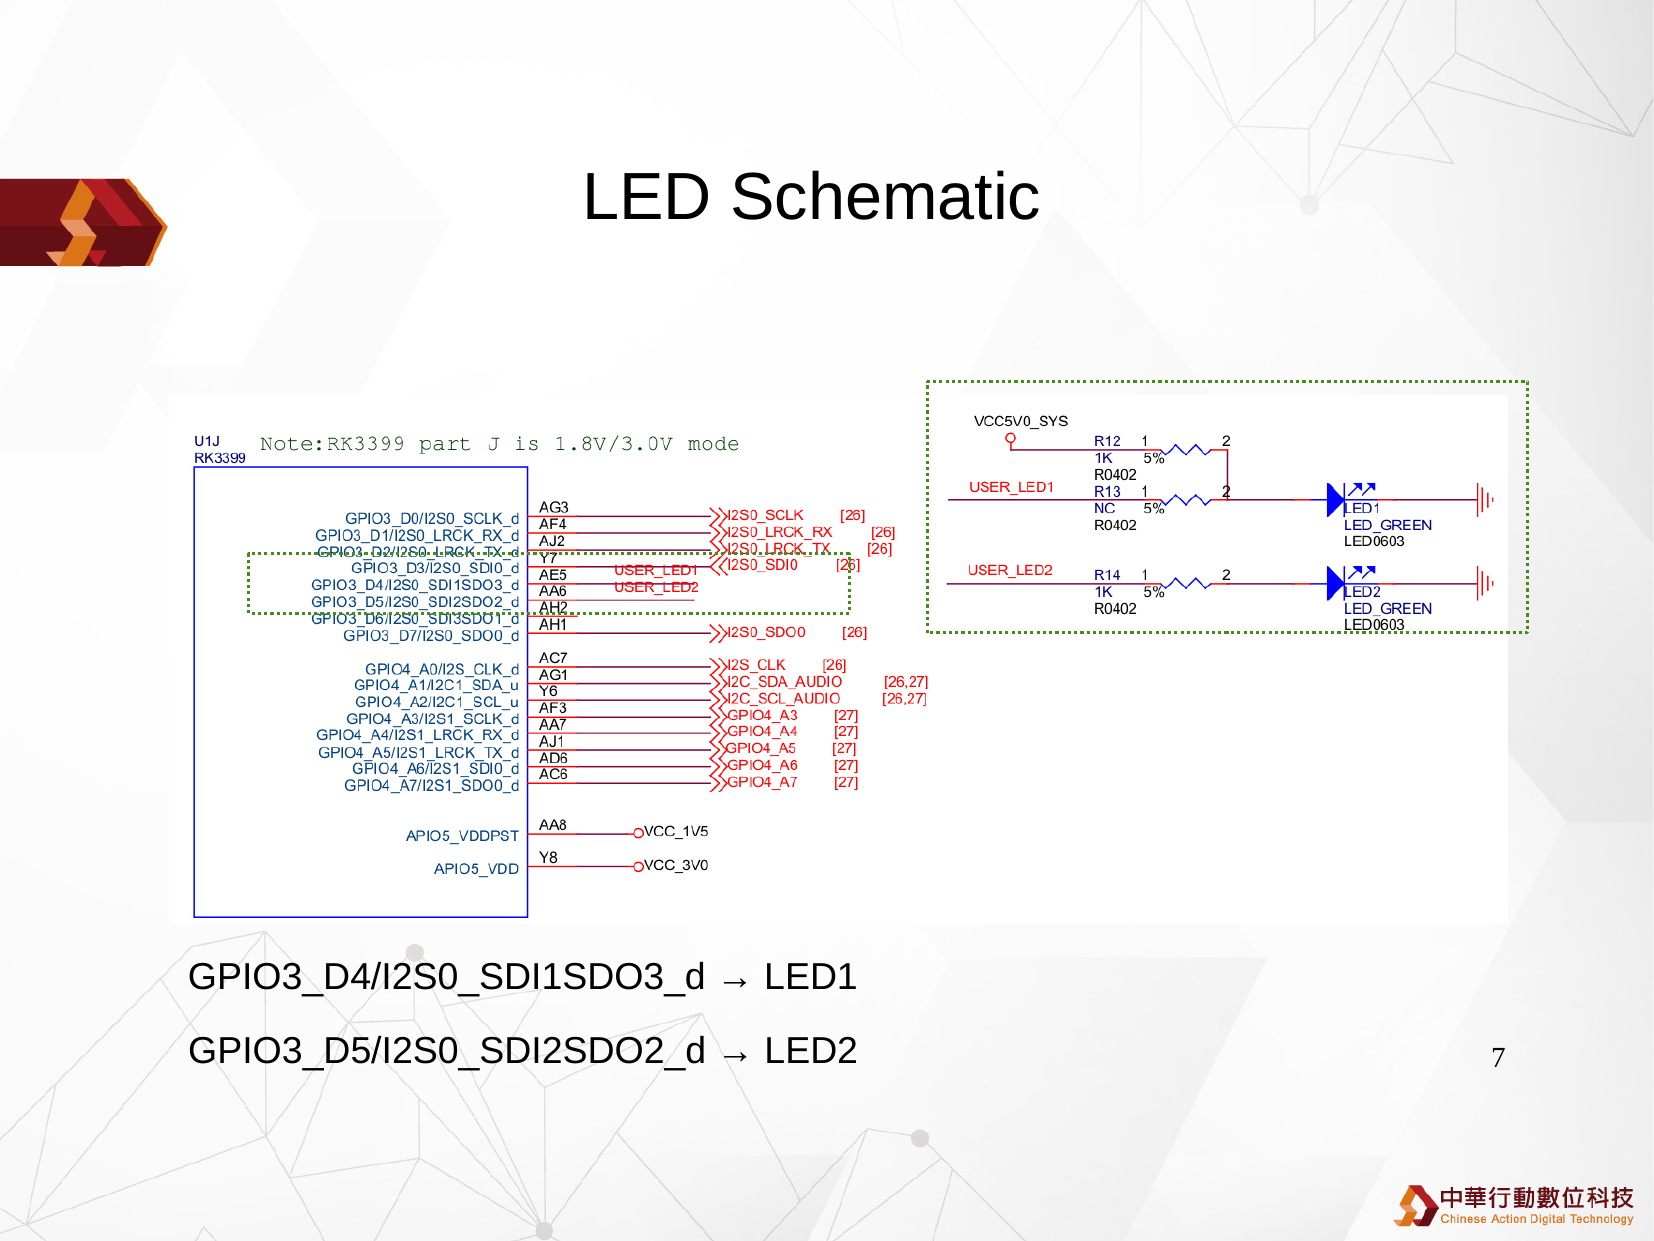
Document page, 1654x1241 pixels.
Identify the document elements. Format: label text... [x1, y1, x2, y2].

picture [0, 0, 1654, 1241]
text_box GPIO3_D5/I2S0_SDI2SDO2_d → LED2 [173, 1022, 1170, 1080]
title LED Schematic [118, 112, 1506, 281]
text_box GPIO3_D4/I2S0_SDI1SDO3_d → LED1 [173, 948, 1174, 1006]
